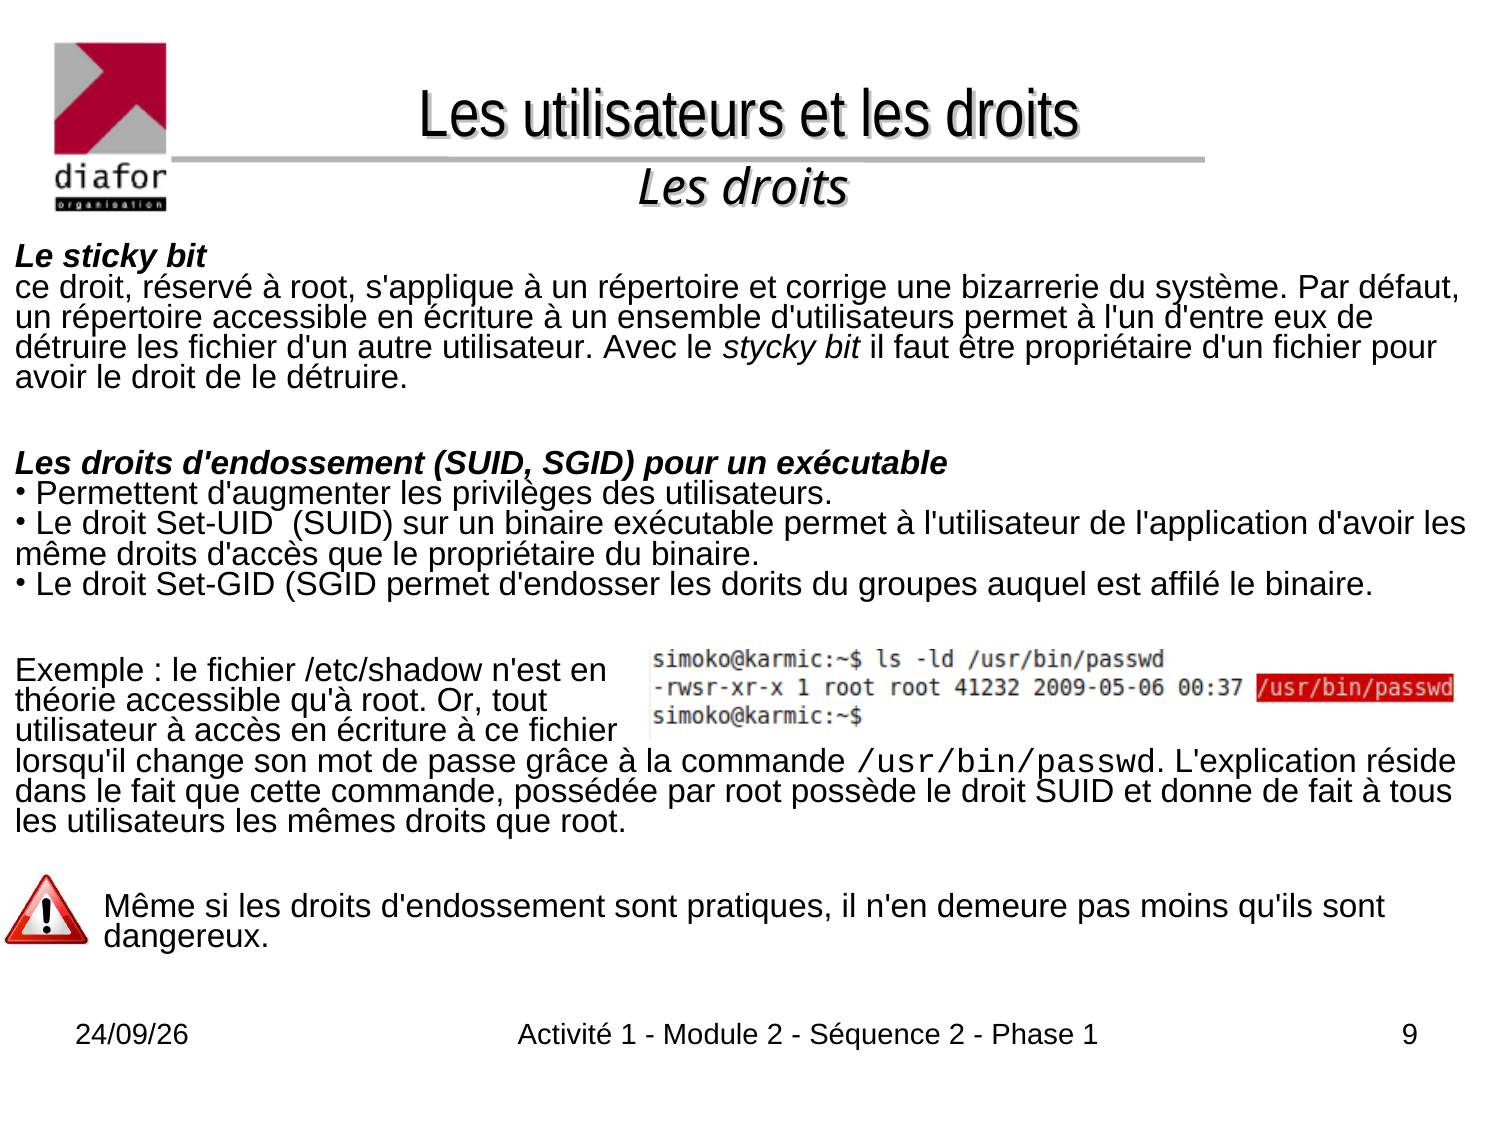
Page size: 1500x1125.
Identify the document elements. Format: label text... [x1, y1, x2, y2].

text_box Exemple : le fichier /etc/shadow n'est en théorie accessible qu'à root. Or, tout utilisateur à accès en écriture à ce fichier lorsqu'il change son mot de passe grâce à la commande /usr/bin/passwd. L'explication réside dans le fait que cette commande, possédée par root possède le droit SUID et donne de fait à tous les utilisateurs les mêmes droits que root. [0, 649, 1482, 847]
picture [53, 42, 168, 213]
text_box Le sticky bit ce droit, réservé à root, s'applique à un répertoire et corrige une bizarrerie du système. Par défaut, un répertoire accessible en écriture à un ensemble d'utilisateurs permet à l'un d'entre eux de détruire les fichier d'un autre utilisateur. Avec le stycky bit il faut être propriétaire d'un fichier pour avoir le droit de le détruire. [0, 236, 1487, 403]
text_box Même si les droits d'endossement sont pratiques, il n'en demeure pas moins qu'ils sont dangereux. [88, 885, 1413, 961]
picture [3, 873, 89, 945]
text_box Les droits d'endossement (SUID, SGID) pour un exécutable Permettent d'augmenter les privilèges des utilisateurs. Le droit Set-UID (SUID) sur un binaire exécutable permet à l'utilisateur de l'application d'avoir les même droits d'accès que le propriétaire du binaire. Le droit Set-GID (SGID permet d'endosser les dorits du groupes auquel est affilé le binaire. [0, 442, 1484, 610]
title Les utilisateurs et les droits Les droits [75, 45, 1426, 236]
